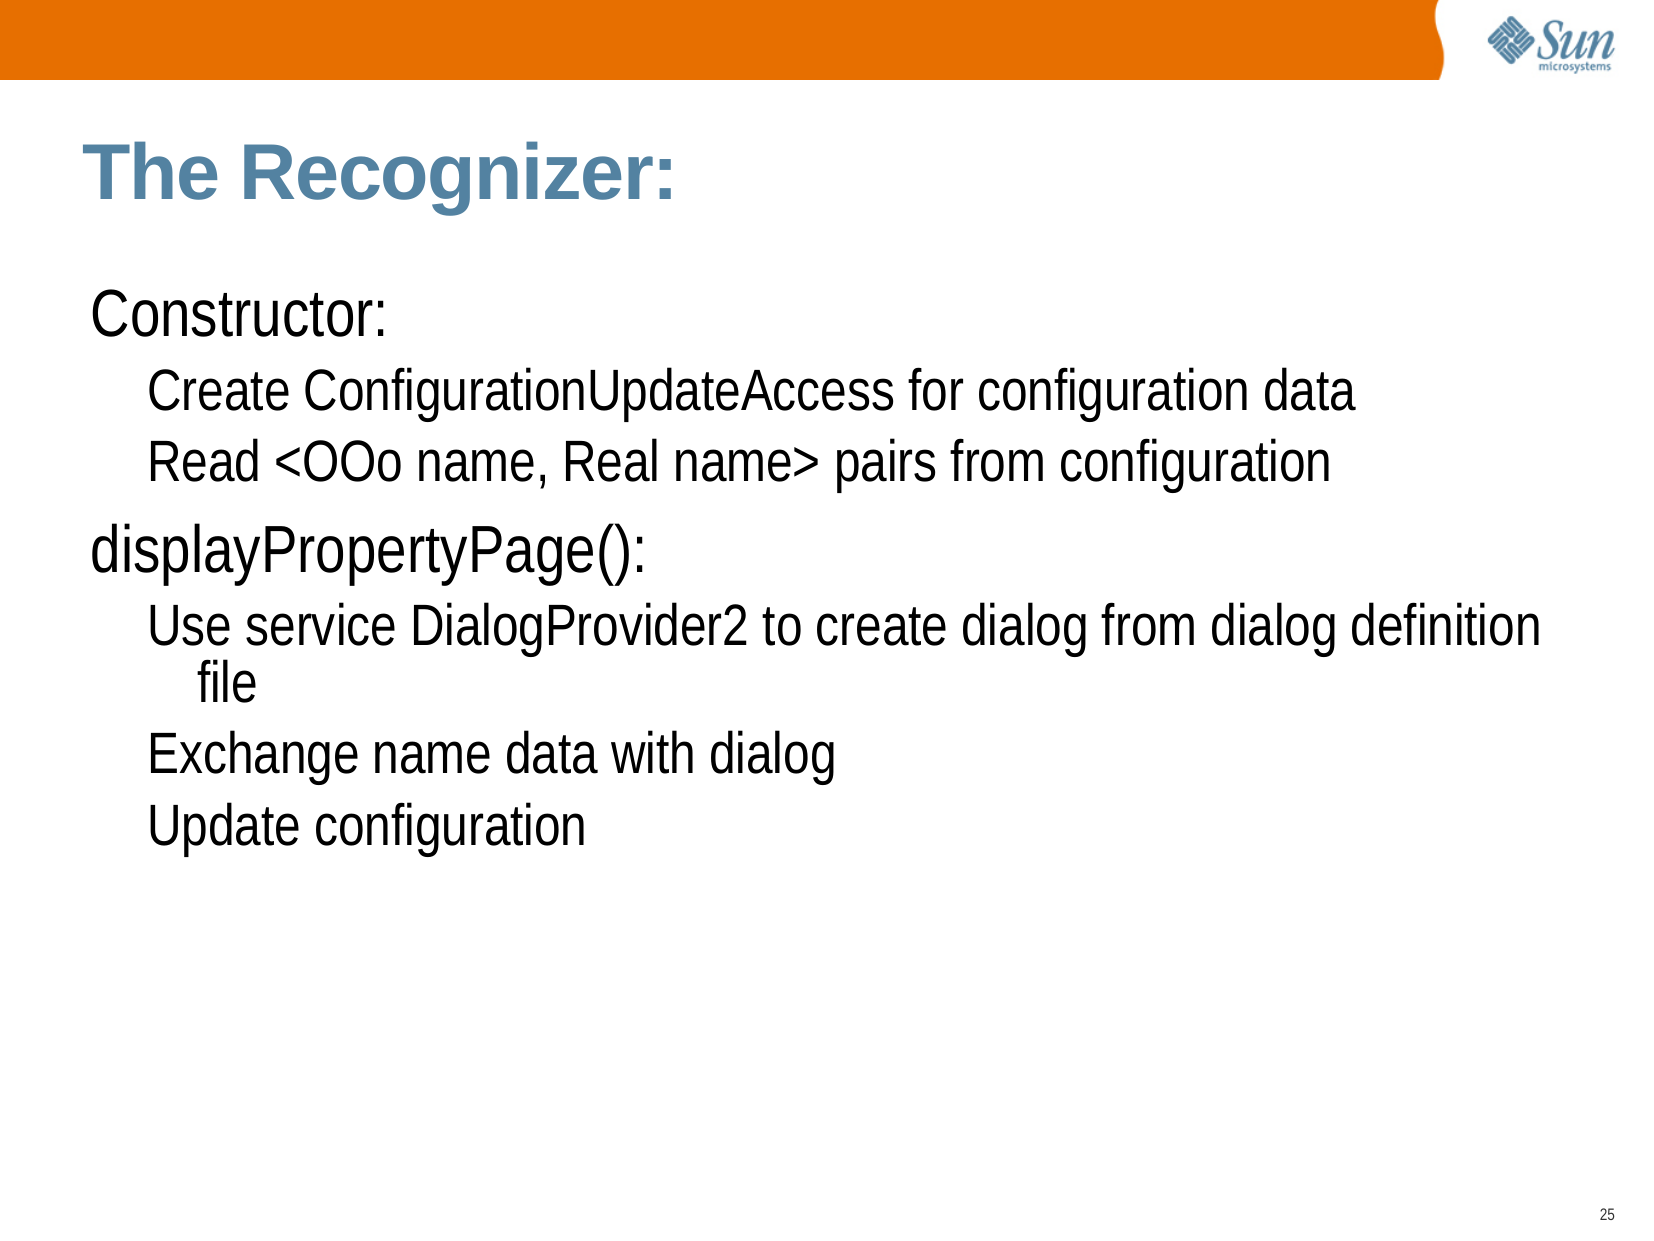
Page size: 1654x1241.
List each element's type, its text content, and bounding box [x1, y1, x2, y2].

list Constructor: Create ConfigurationUpdateAccess for configuration data Read <OOo name, Real name> pairs from configuration displayPropertyPage(): Use service DialogProvider2 to create dialog from dialog definition file Exchange name data with dialog Update configuration [71, 284, 1545, 1171]
picture [0, 0, 1654, 80]
title The Recognizer: [82, 135, 1585, 250]
